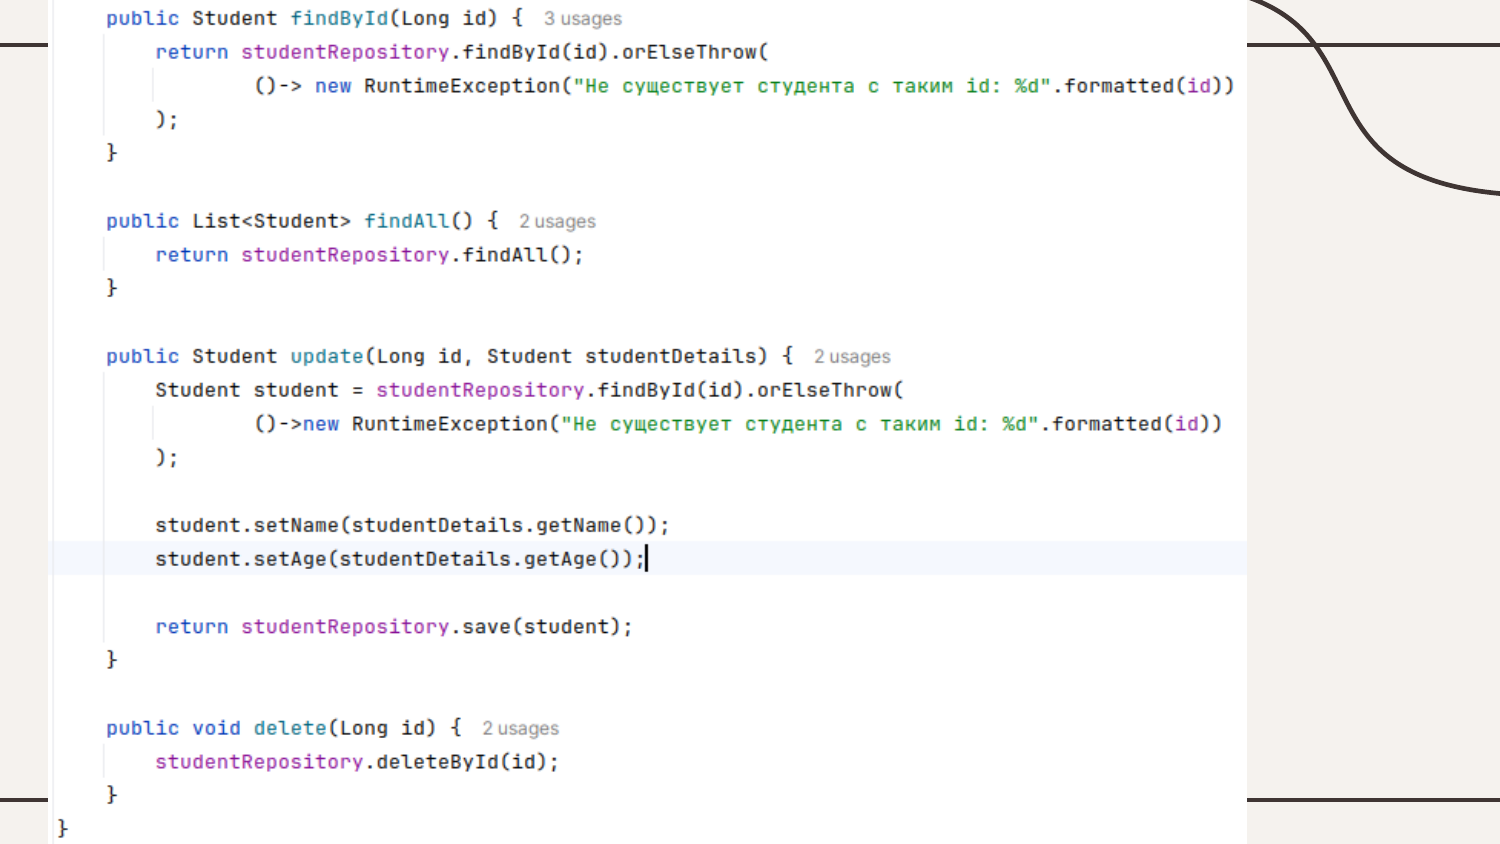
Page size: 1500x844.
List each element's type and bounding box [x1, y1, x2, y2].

picture [48, 0, 1247, 844]
